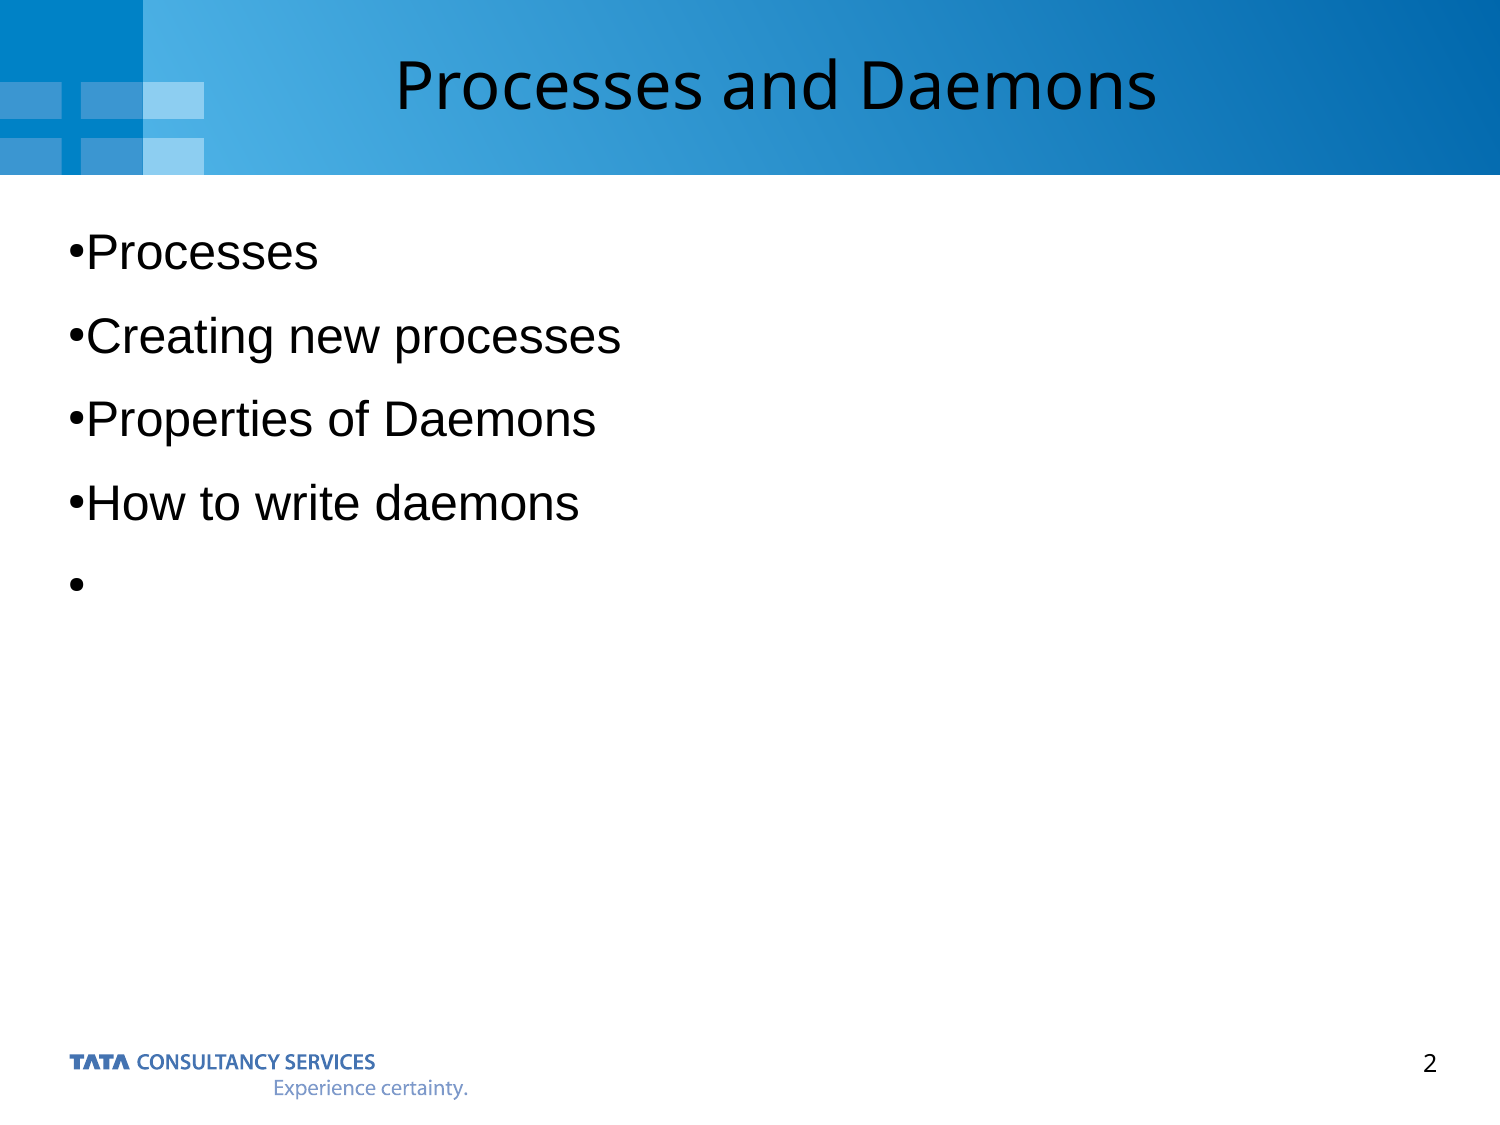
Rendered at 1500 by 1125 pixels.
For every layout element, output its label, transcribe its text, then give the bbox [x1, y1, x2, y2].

text_box Processes Creating new processes Properties of Daemons How to write daemons [35, 188, 1465, 1040]
text_box Processes and Daemons [224, 11, 1347, 154]
